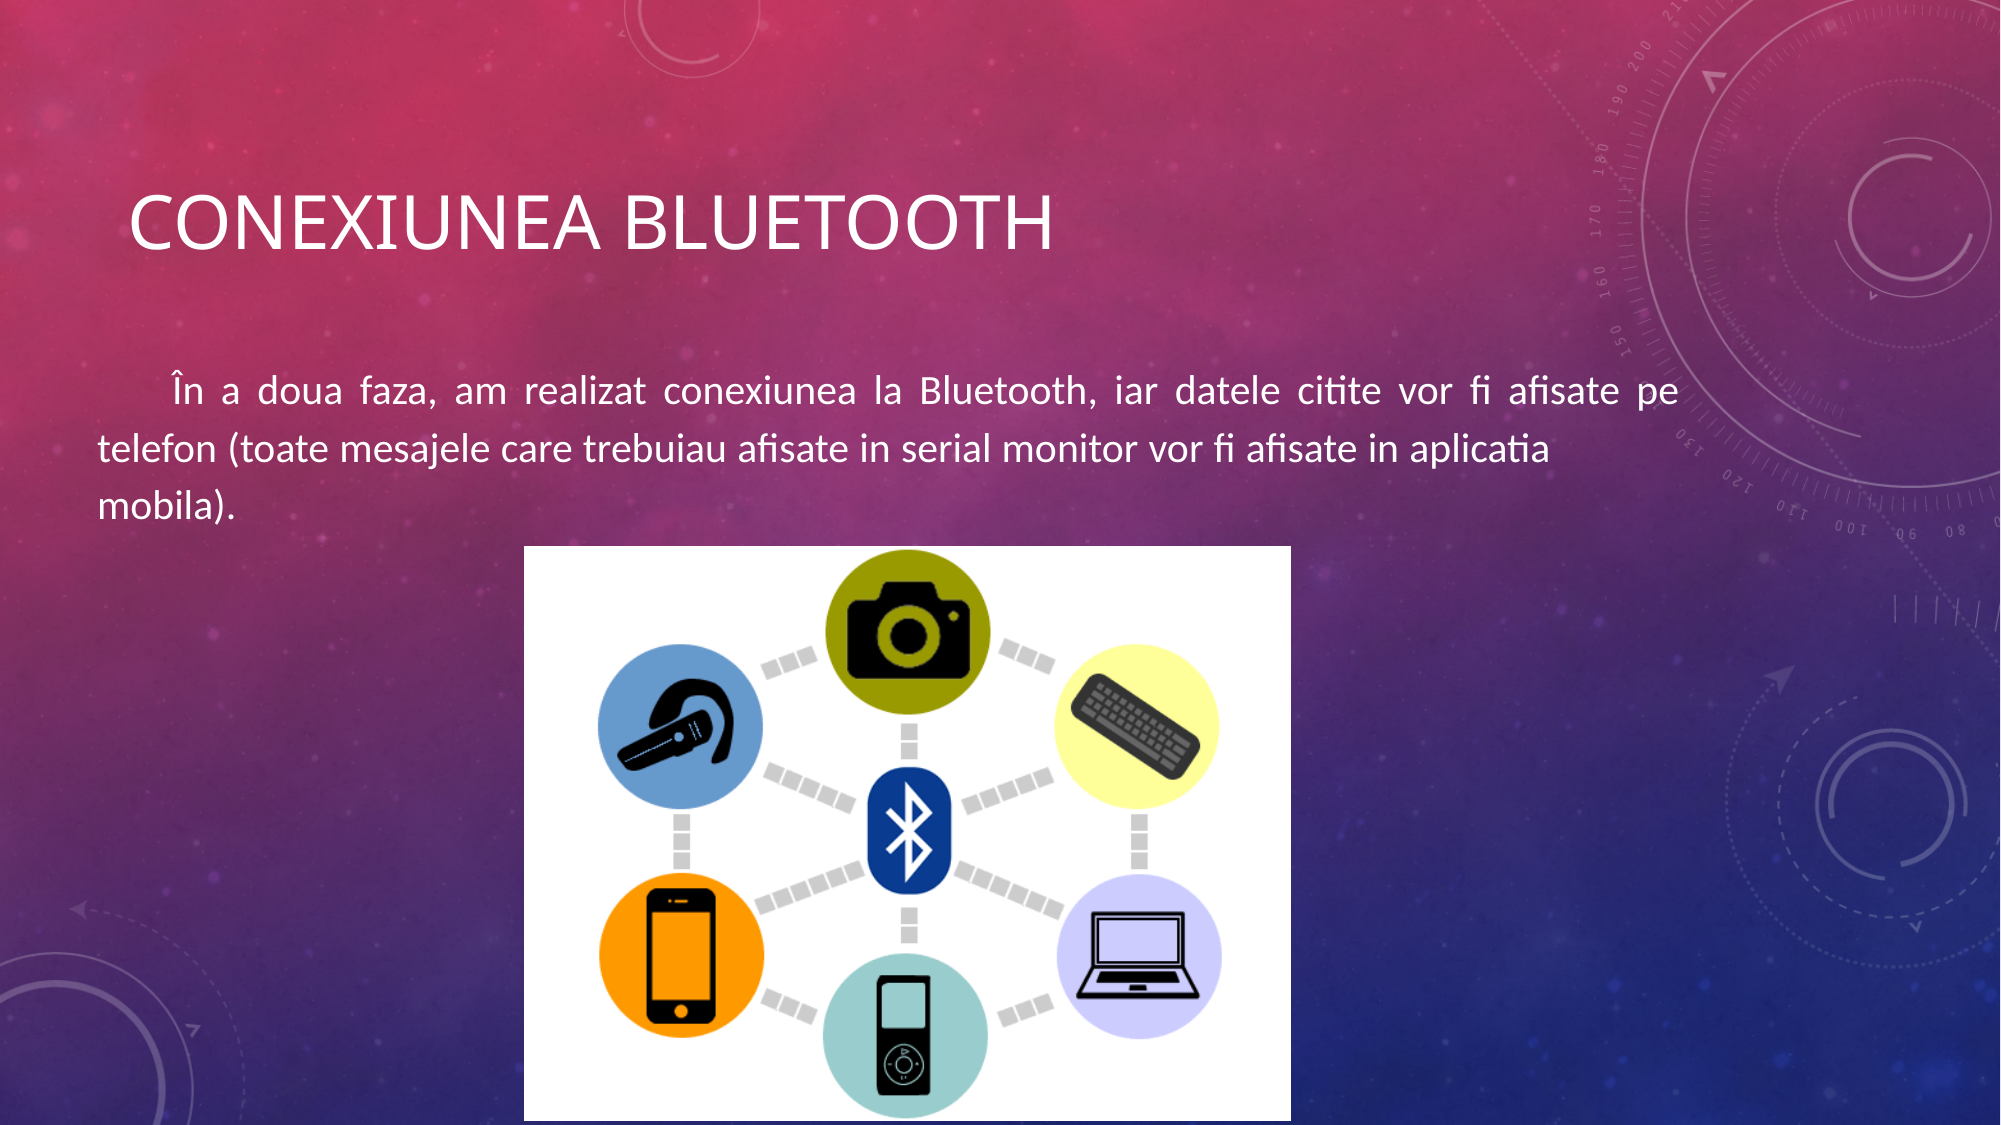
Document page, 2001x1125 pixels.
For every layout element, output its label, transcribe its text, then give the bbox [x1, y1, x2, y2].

title Conexiunea BluETOOTH [112, 99, 1775, 339]
text_box În a doua faza, am realizat conexiunea la Bluetooth, iar datele citite vor fi afisate pe telefon (toate mesajele care trebuiau afisate in serial monitor vor fi afisate in aplicatia mobila). [82, 348, 1695, 535]
picture [524, 546, 1291, 1121]
